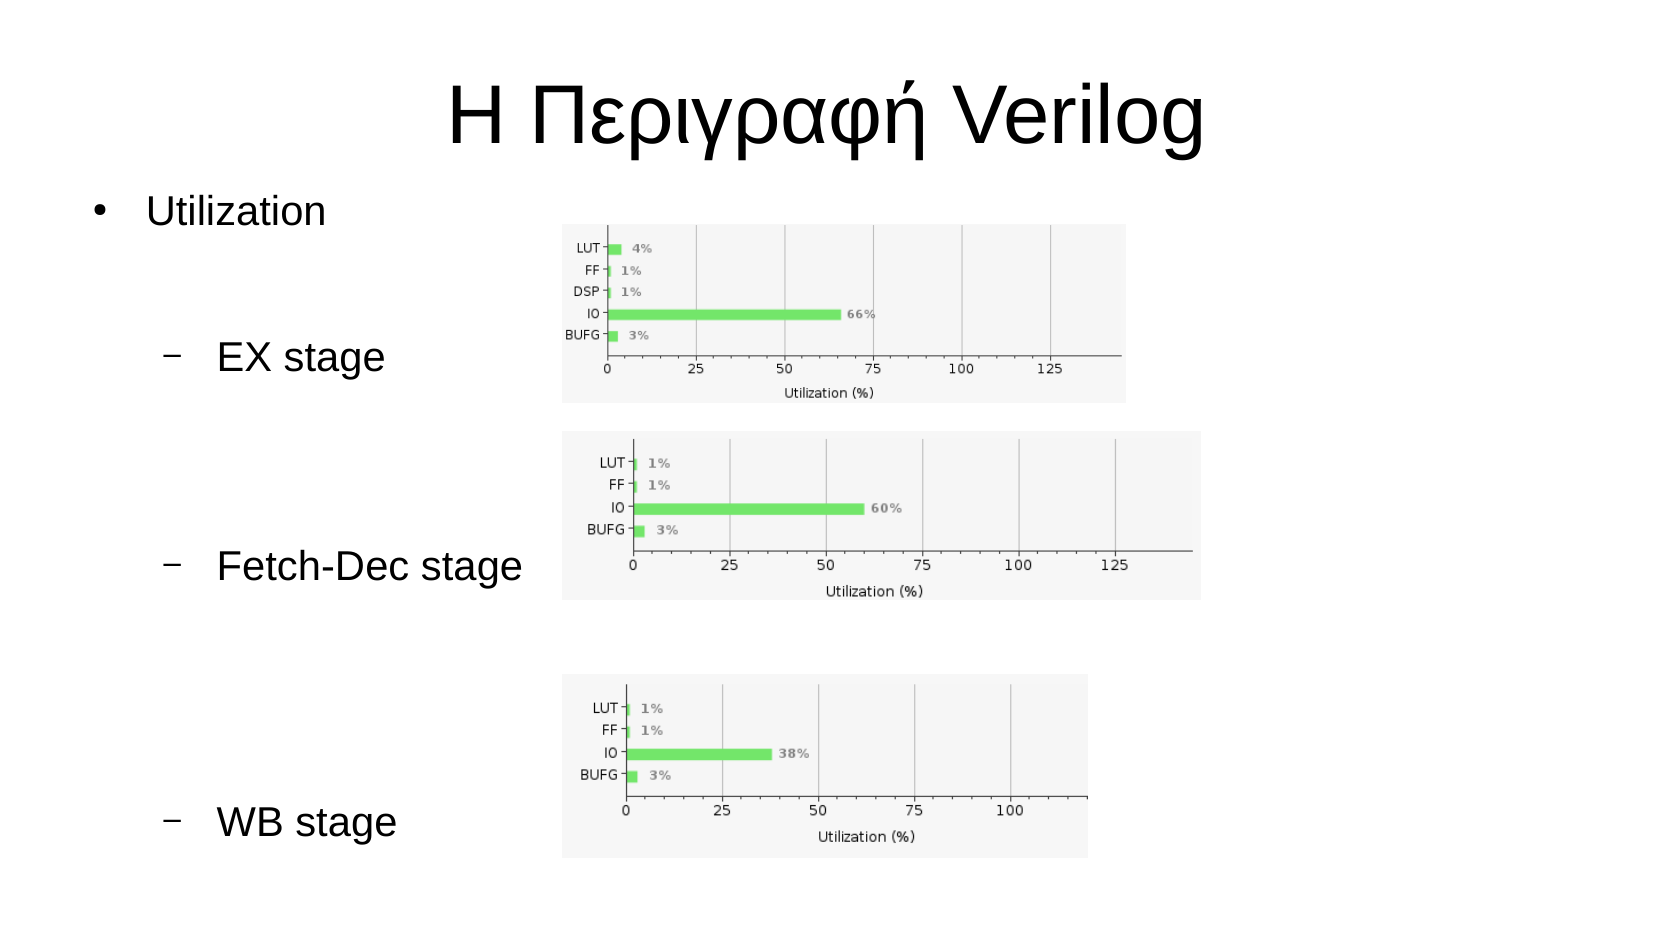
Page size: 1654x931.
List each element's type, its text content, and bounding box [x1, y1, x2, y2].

list Utilization EX stage Fetch-Dec stage WB stage [75, 187, 1571, 901]
title Η Περιγραφή Verilog [82, 37, 1571, 187]
picture [562, 431, 1201, 601]
picture [562, 224, 1126, 403]
picture [562, 674, 1088, 858]
